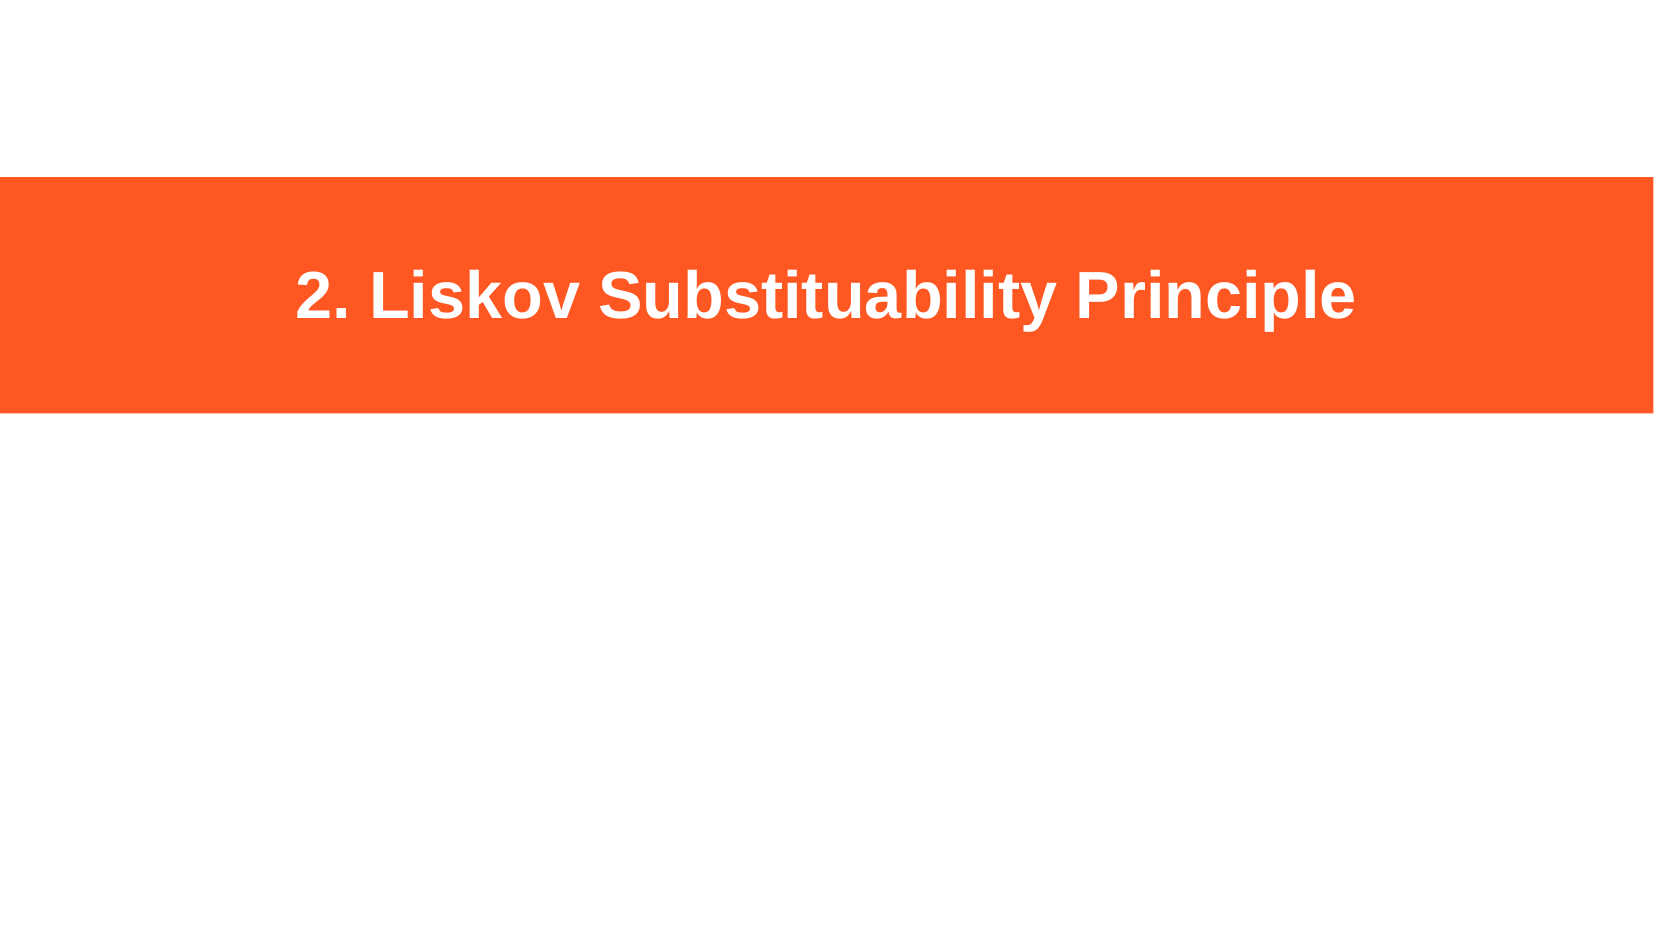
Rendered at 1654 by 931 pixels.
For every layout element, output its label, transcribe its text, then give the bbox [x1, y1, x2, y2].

title 2. Liskov Substituability Principle [0, 177, 1654, 414]
